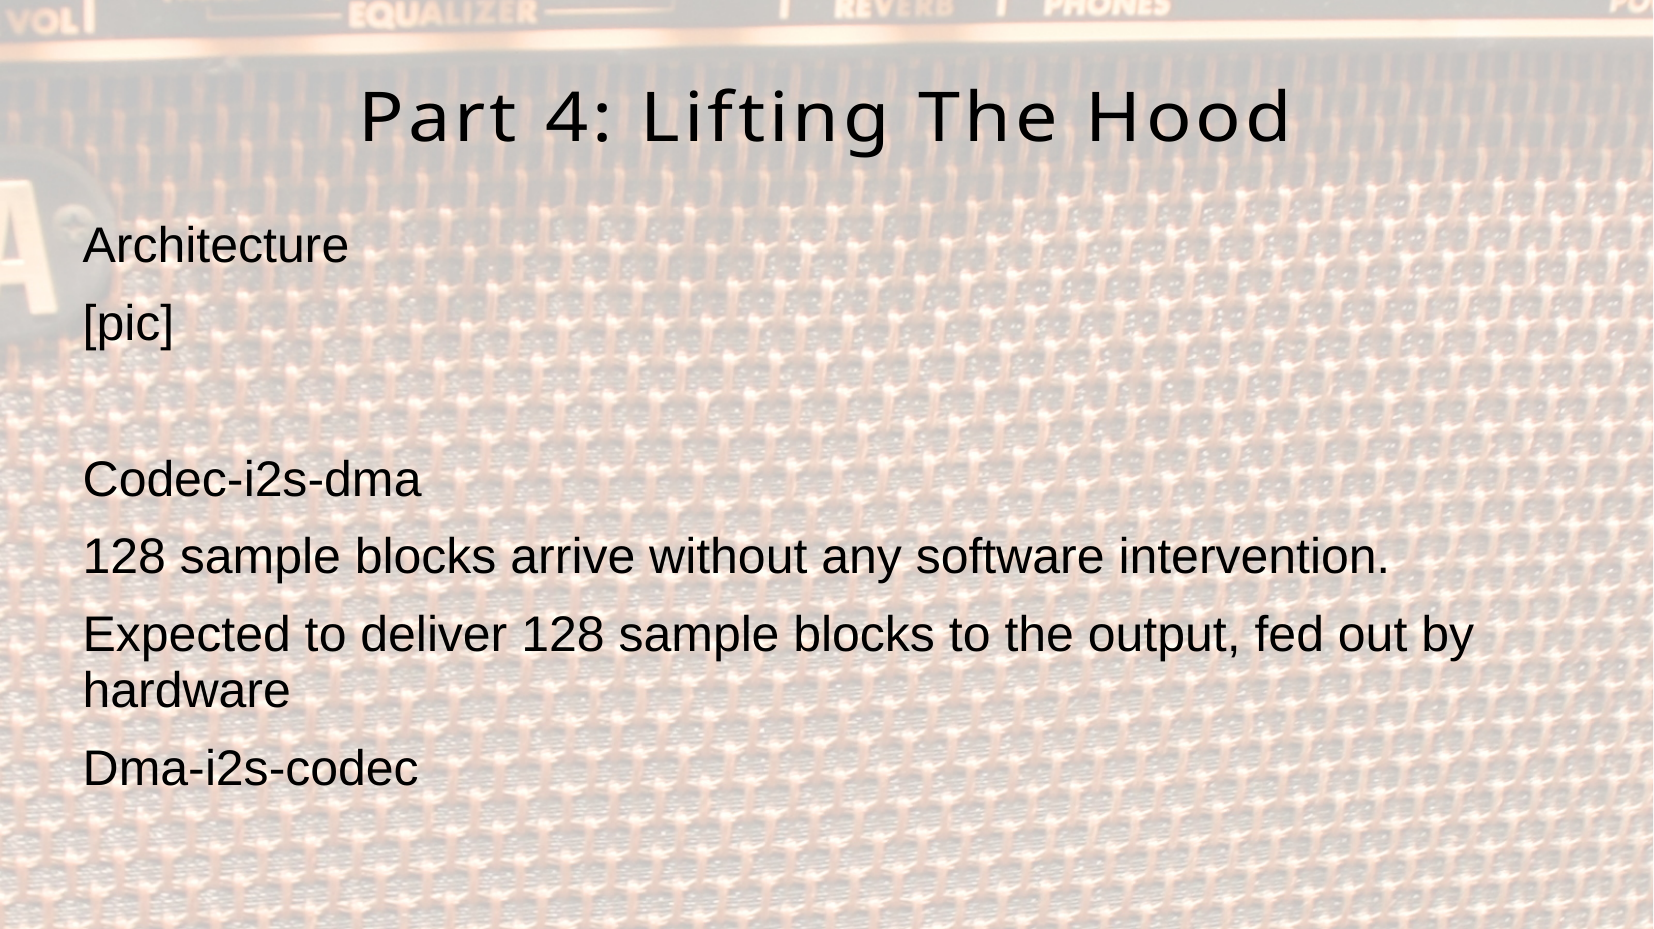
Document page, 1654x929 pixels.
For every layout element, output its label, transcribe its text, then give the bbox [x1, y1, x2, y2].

list Architecture [pic] Codec-i2s-dma 128 sample blocks arrive without any software intervention. Expected to deliver 128 sample blocks to the output, fed out by hardware Dma-i2s-codec [82, 217, 1571, 756]
title Part 4: Lifting The Hood [82, 36, 1571, 192]
picture [0, 0, 1654, 929]
